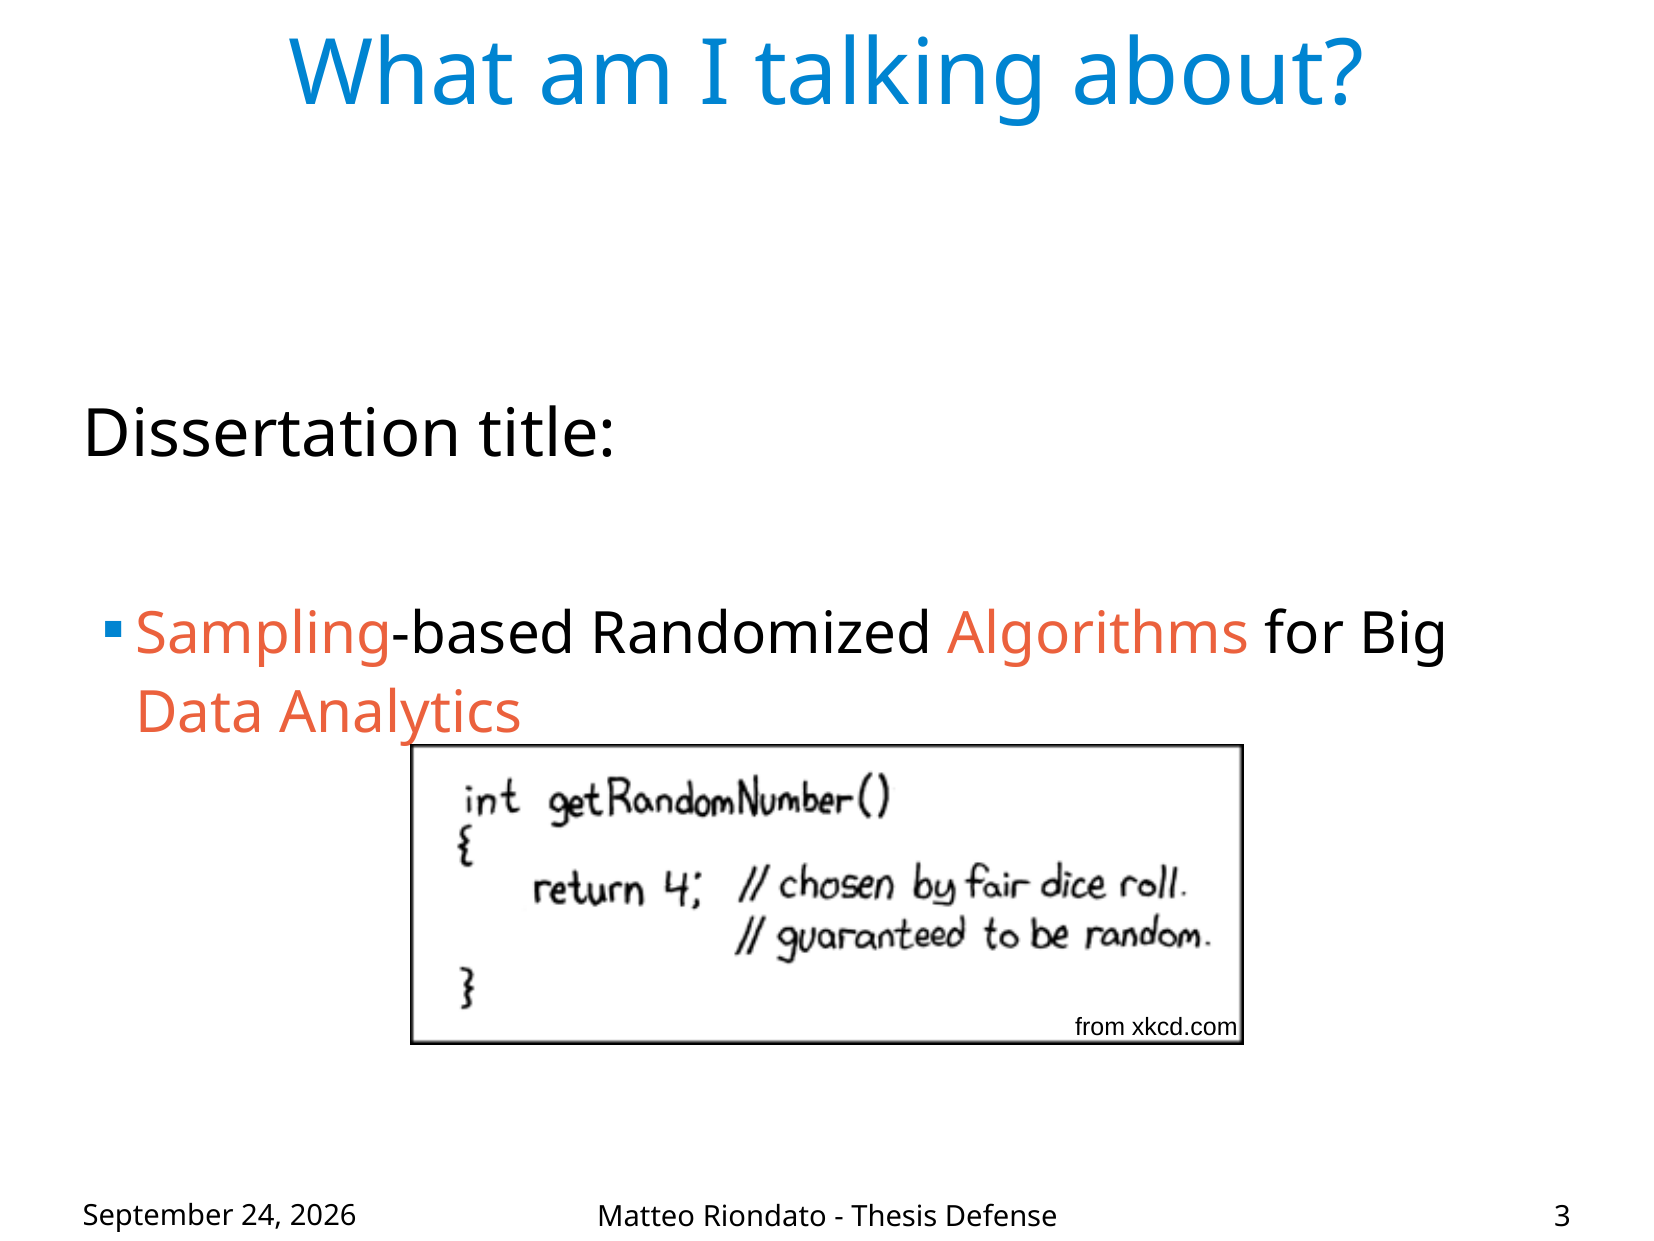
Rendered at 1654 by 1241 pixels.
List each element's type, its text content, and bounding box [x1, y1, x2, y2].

list Dissertation title: Sampling-based Randomized Algorithms for Big Data Analytics [82, 180, 1571, 1186]
text_box from xkcd.com [1060, 1005, 1253, 1048]
picture [410, 744, 1244, 1045]
title What am I talking about? [82, 0, 1571, 139]
